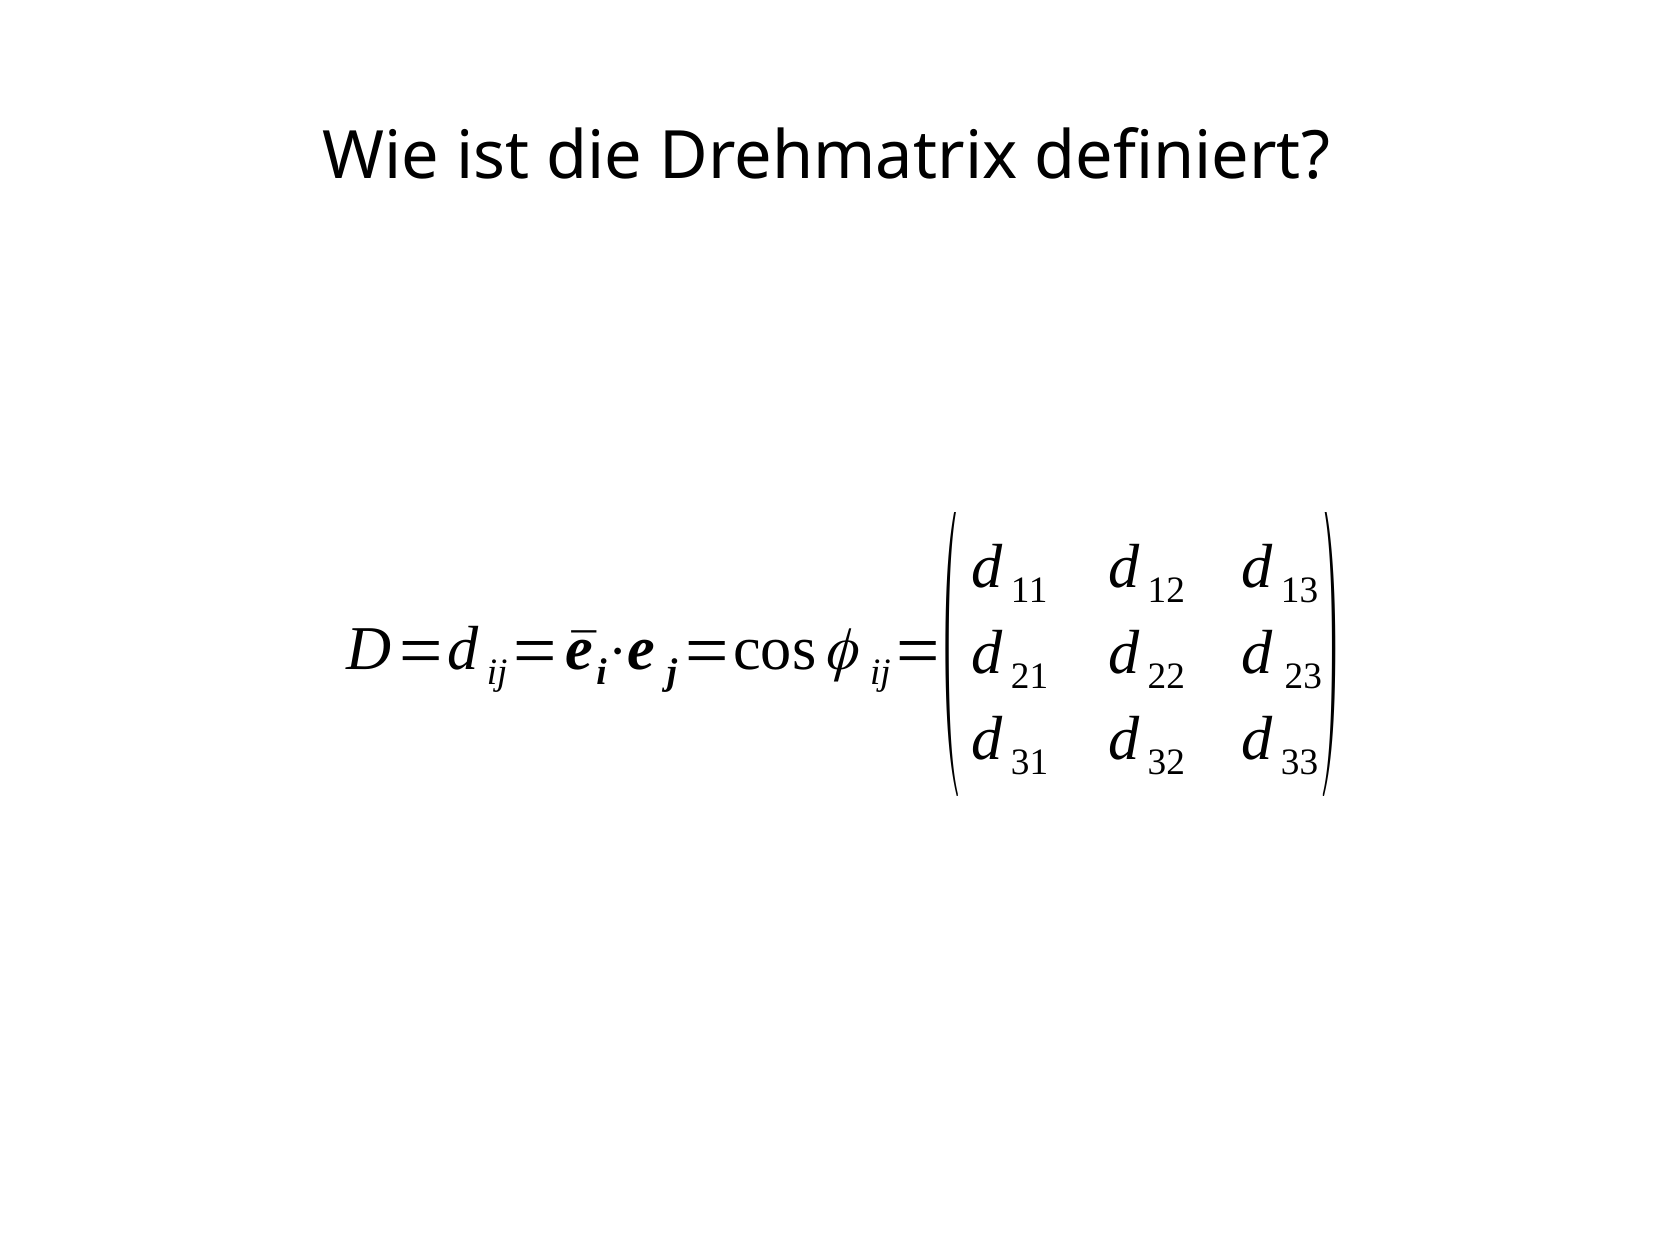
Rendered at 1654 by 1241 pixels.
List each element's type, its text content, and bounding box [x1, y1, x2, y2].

chart [326, 512, 1366, 796]
title Wie ist die Drehmatrix definiert? [82, 49, 1571, 257]
